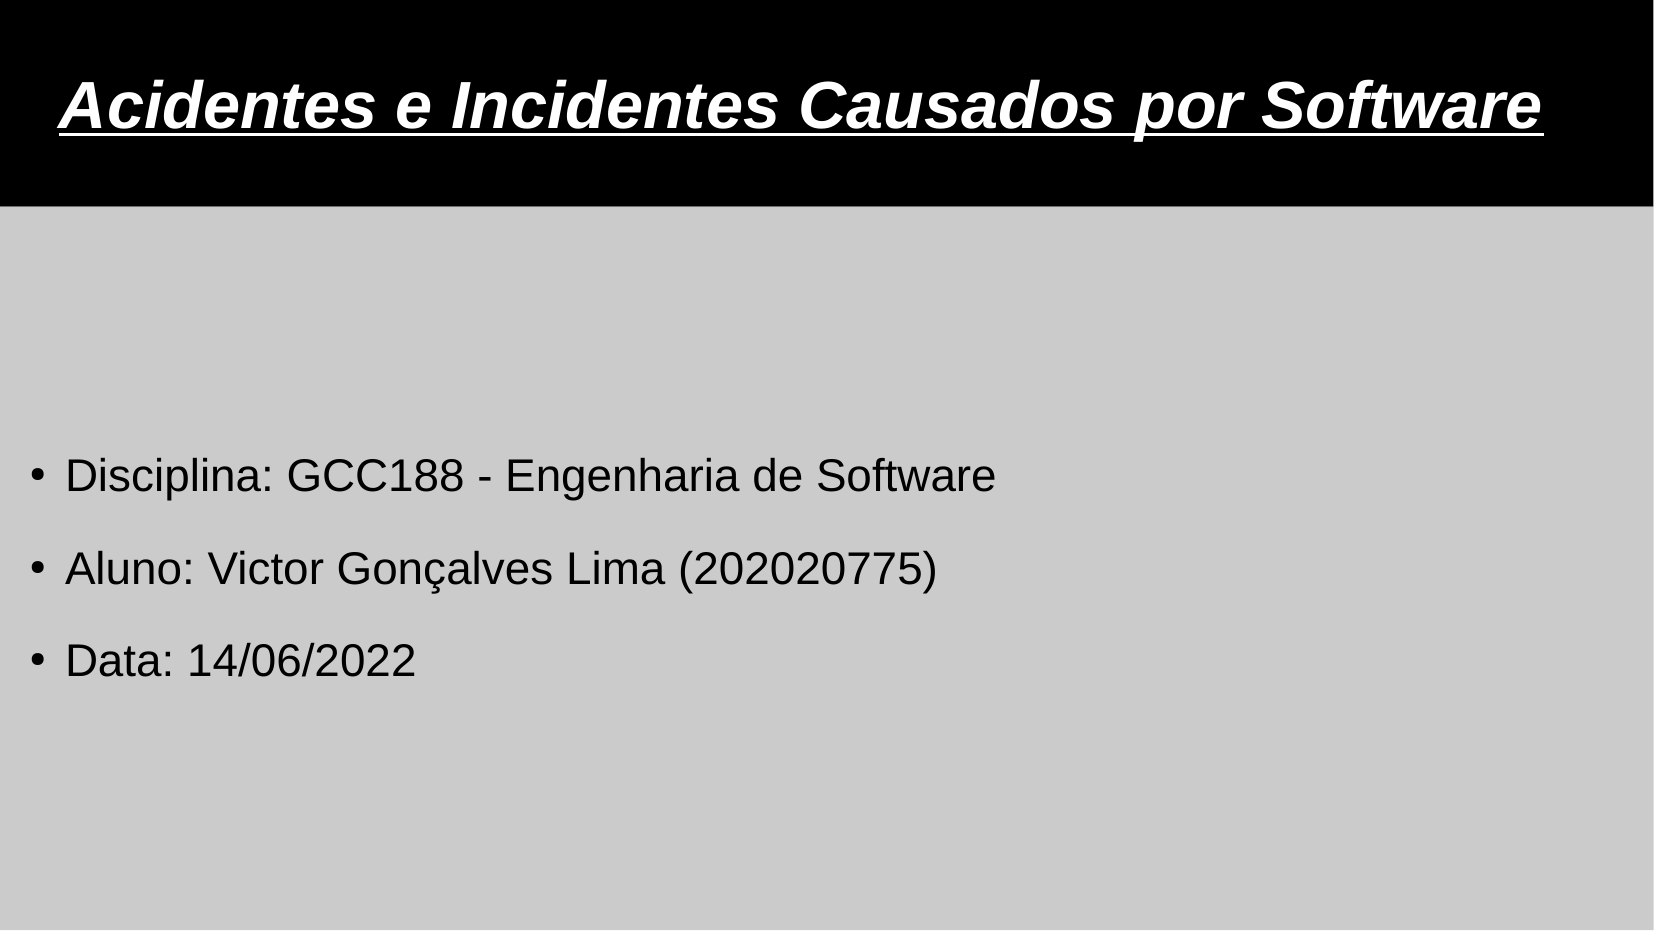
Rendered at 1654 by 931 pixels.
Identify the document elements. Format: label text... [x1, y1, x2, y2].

text_box [0, 0, 1654, 206]
subtitle Disciplina: GCC188 - Engenharia de Software Aluno: Victor Gonçalves Lima (202020775) Data: 14/06/2022 [0, 206, 1654, 931]
title Acidentes e Incidentes Causados por Software [29, 12, 1595, 199]
